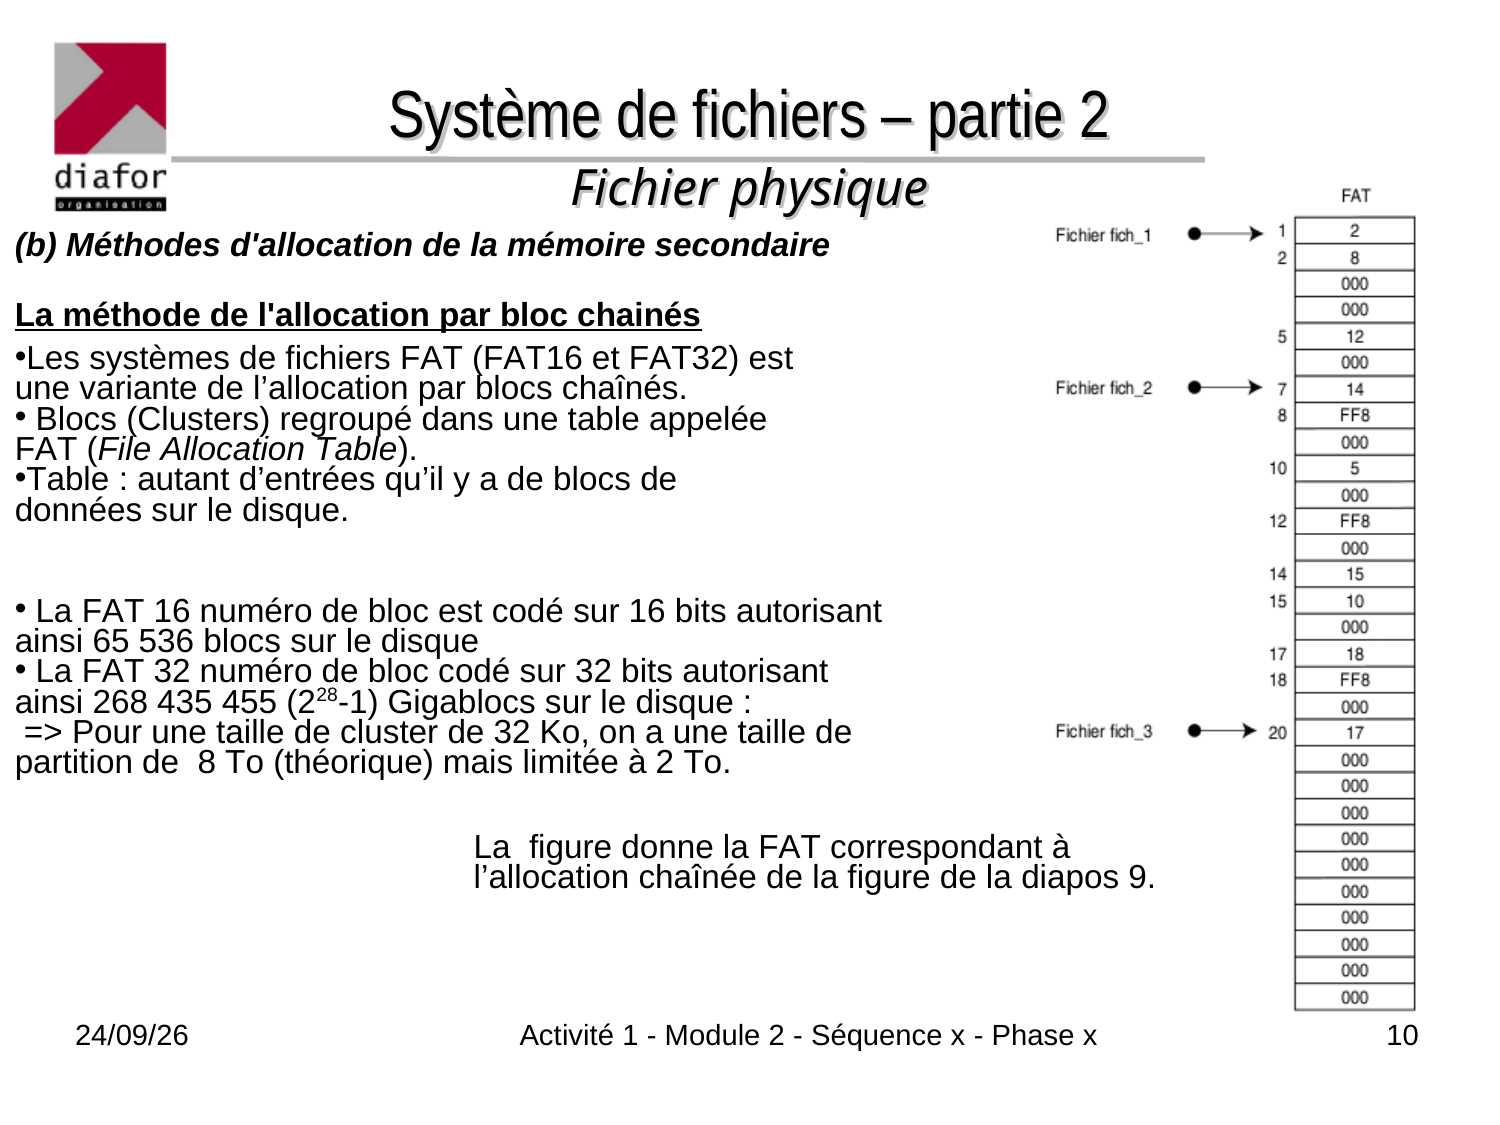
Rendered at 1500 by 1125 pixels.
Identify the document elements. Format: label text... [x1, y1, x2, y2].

text_box La FAT 16 numéro de bloc est codé sur 16 bits autorisant ainsi 65 536 blocs sur le disque La FAT 32 numéro de bloc codé sur 32 bits autorisant ainsi 268 435 455 (228-1) Gigablocs sur le disque : => Pour une taille de cluster de 32 Ko, on a une taille de partition de 8 To (théorique) mais limitée à 2 To. [0, 590, 916, 788]
text_box (b) Méthodes d'allocation de la mémoire secondaire [0, 224, 847, 270]
text_box La méthode de l'allocation par bloc chainés [0, 295, 768, 337]
text_box Les systèmes de fichiers FAT (FAT16 et FAT32) est une variante de l’allocation par blocs chaînés. Blocs (Clusters) regroupé dans une table appelée FAT (File Allocation Table). Table : autant d’entrées qu’il y a de blocs de données sur le disque. [0, 337, 827, 535]
text_box La figure donne la FAT correspondant à l’allocation chaînée de la figure de la diapos 9. [458, 826, 1211, 903]
title Système de fichiers – partie 2 Fichier physique [75, 45, 1426, 250]
picture [53, 42, 168, 213]
picture [1015, 169, 1455, 1022]
